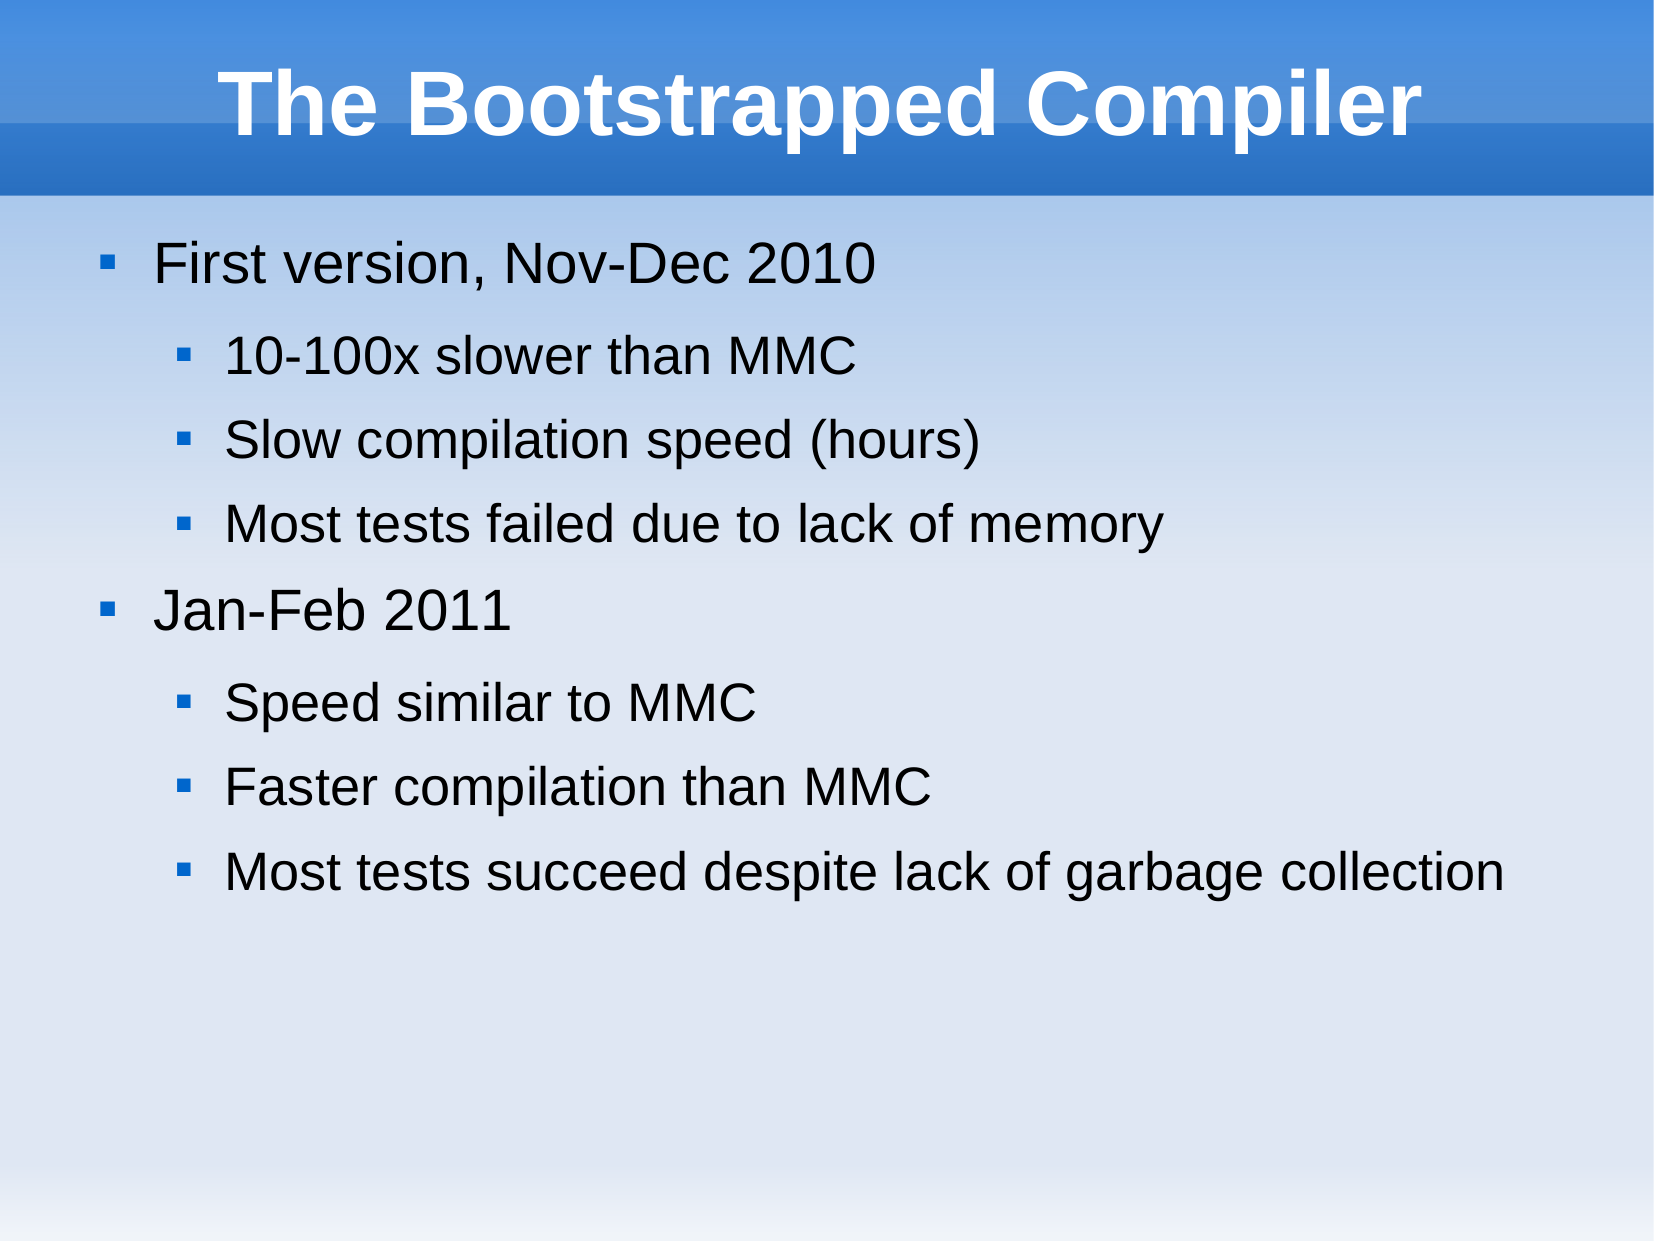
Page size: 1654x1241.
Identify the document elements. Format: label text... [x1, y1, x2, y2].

picture [0, 0, 1654, 1241]
list First version, Nov-Dec 2010 10-100x slower than MMC Slow compilation speed (hours) Most tests failed due to lack of memory Jan-Feb 2011 Speed similar to MMC Faster compilation than MMC Most tests succeed despite lack of garbage collection [82, 231, 1571, 1050]
title The Bootstrapped Compiler [76, 0, 1565, 208]
